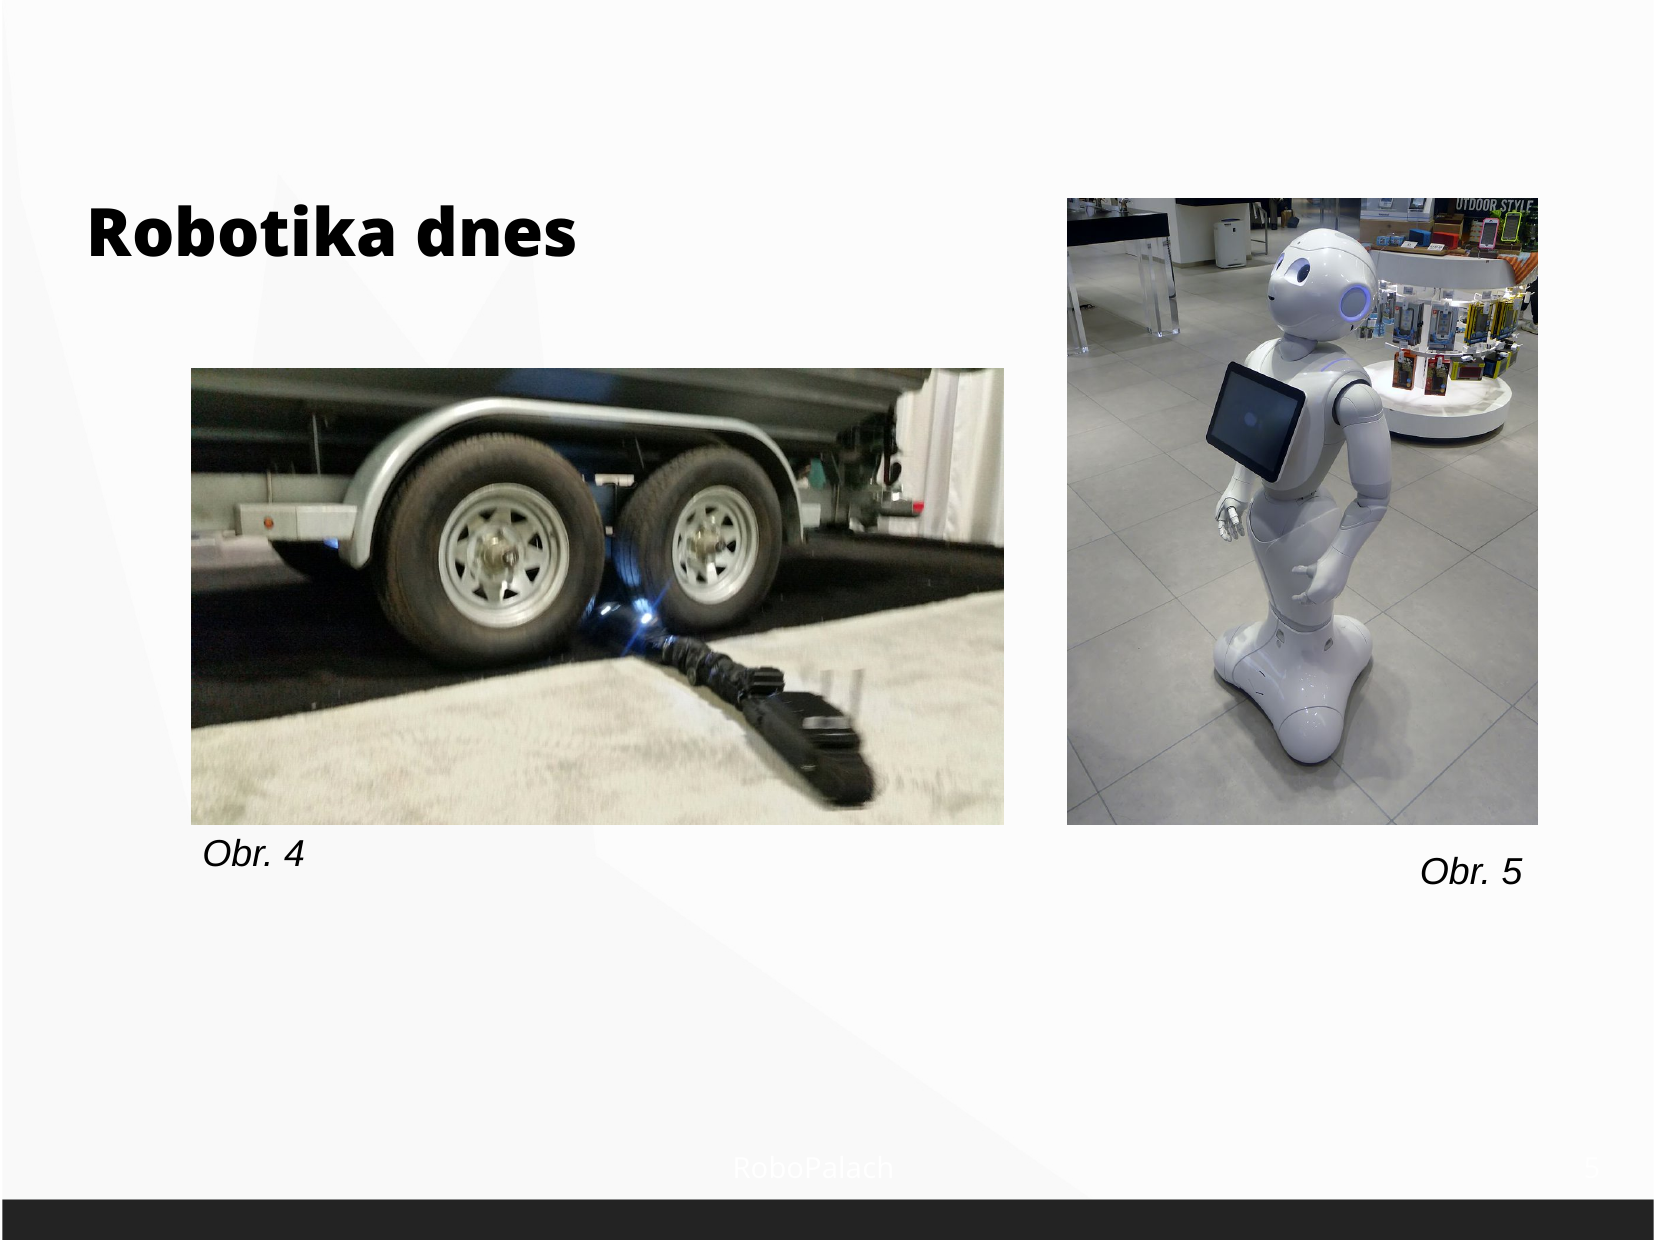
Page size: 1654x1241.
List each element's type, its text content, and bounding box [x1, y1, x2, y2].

text_box Obr. 4 [187, 825, 320, 882]
text_box Obr. 5 [1405, 843, 1538, 901]
title Robotika dnes [86, 127, 1576, 335]
picture [2, 0, 1654, 1241]
